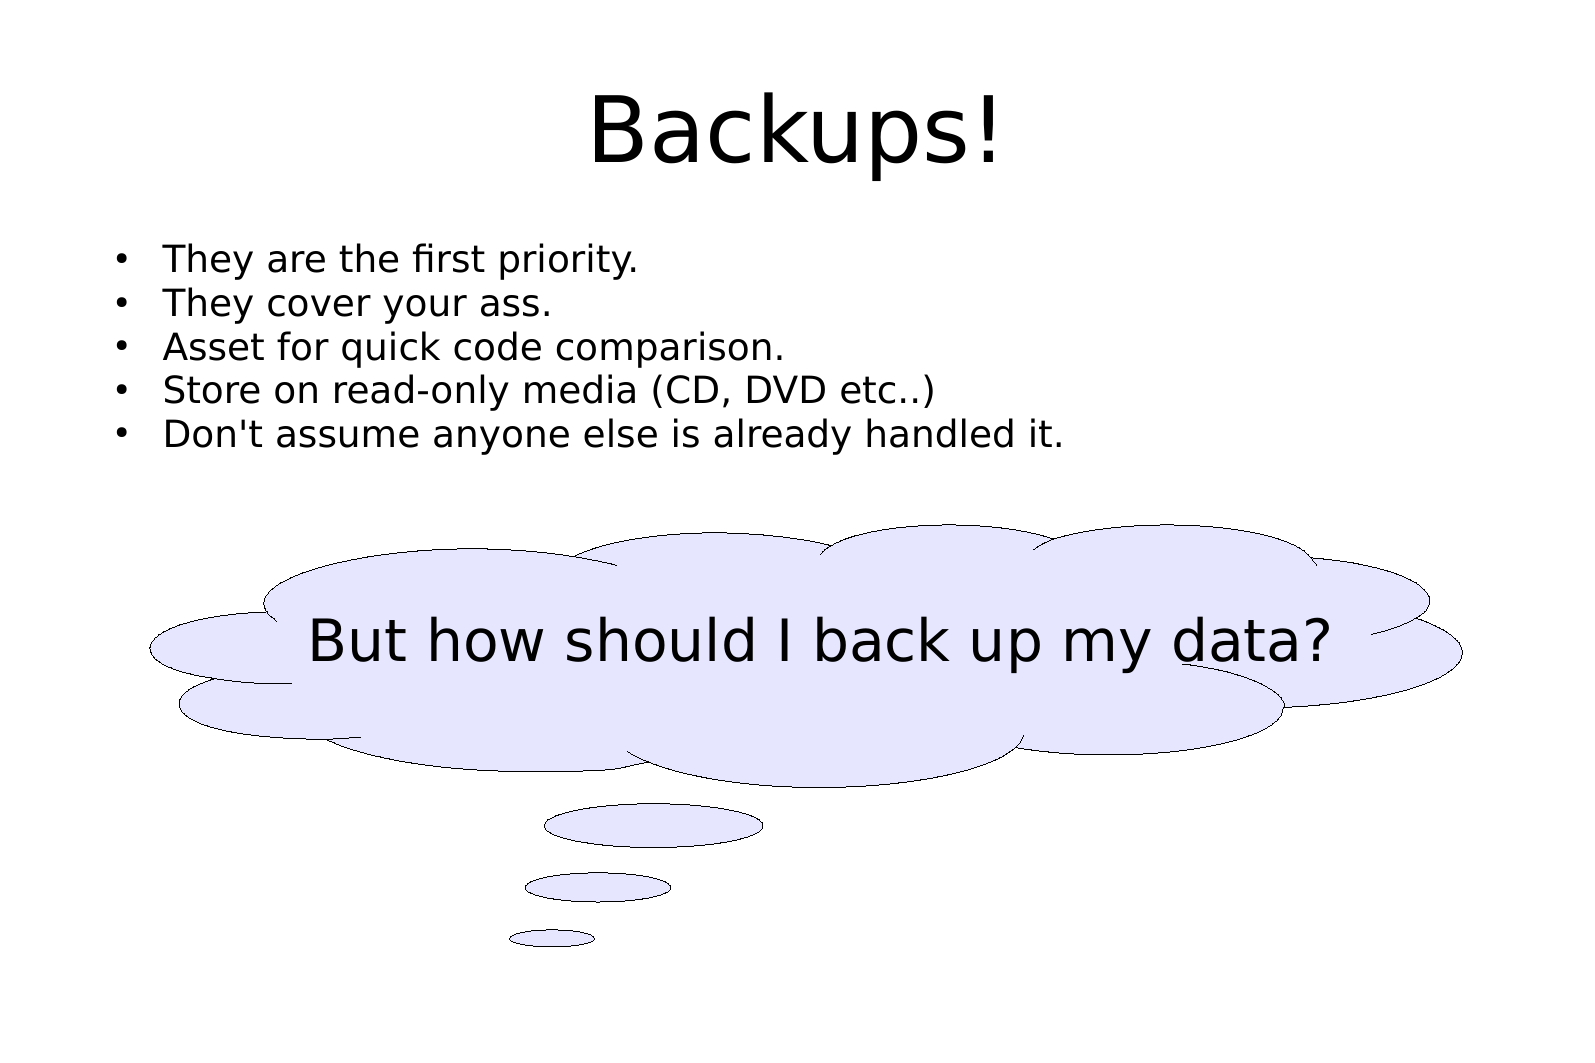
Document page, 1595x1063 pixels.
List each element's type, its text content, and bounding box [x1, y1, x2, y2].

text_box [509, 929, 595, 947]
text_box But how should I back up my data? [293, 600, 1349, 683]
text_box [525, 872, 671, 903]
title Backups! [79, 42, 1515, 220]
text_box [544, 803, 763, 848]
subtitle They are the first priority. They cover your ass. Asset for quick code comparison. Store on read-only media (CD, DVD etc..) Don't assume anyone else is already handled it. [79, 238, 1515, 456]
text_box [149, 524, 1463, 788]
